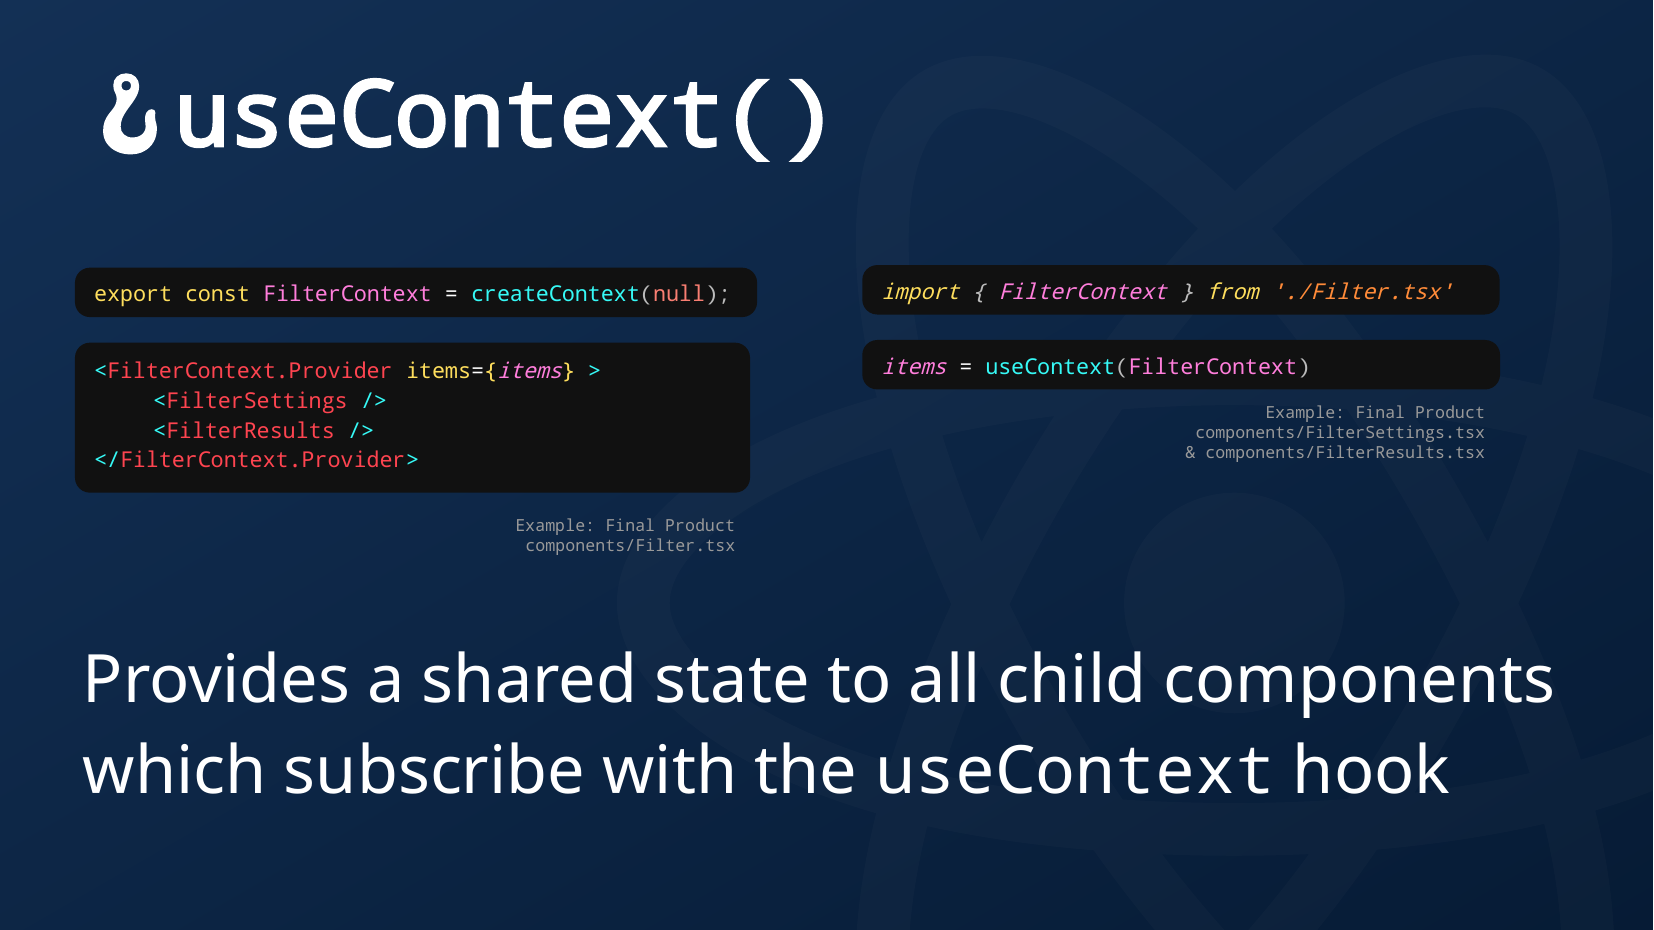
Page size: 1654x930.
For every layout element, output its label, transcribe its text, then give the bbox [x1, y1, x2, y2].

text_box Example: Final Product components/FilterSettings.tsx & components/FilterResults.tsx [1050, 396, 1501, 472]
text_box export const FilterContext = createContext(null); [74, 267, 758, 318]
text_box items = useContext(FilterContext) [862, 339, 1501, 390]
text_box Example: Final Product components/Filter.tsx [300, 508, 751, 563]
title 🪝useContext() [82, 37, 1571, 193]
list Provides a shared state to all child components which subscribe with the useContext hook [82, 631, 1571, 930]
text_box import { FilterContext } from './Filter.tsx' [862, 265, 1500, 315]
text_box <FilterContext.Provider items={items} > <FilterSettings /> <FilterResults /> </FilterContext.Provider> [74, 342, 751, 493]
